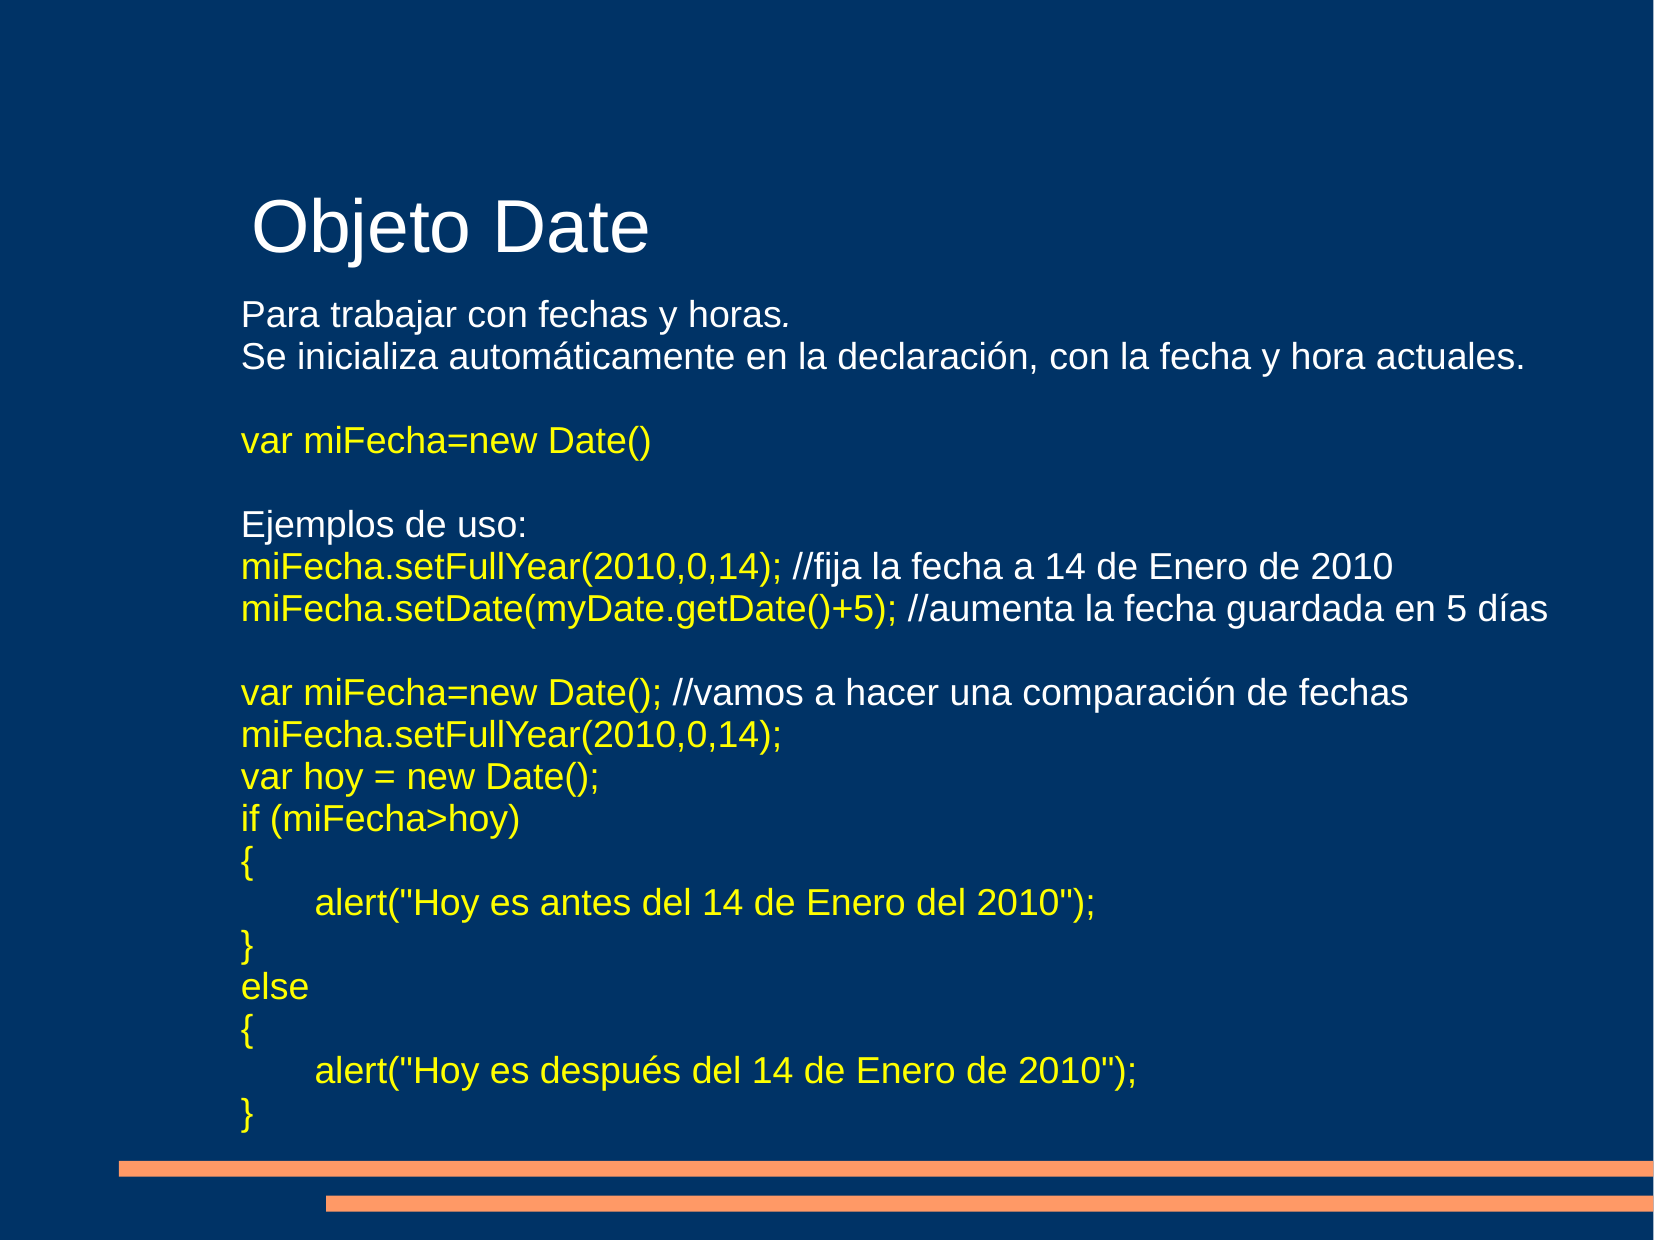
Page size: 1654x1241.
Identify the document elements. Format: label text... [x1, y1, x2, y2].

text_box Para trabajar con fechas y horas. Se inicializa automáticamente en la declaración, con la fecha y hora actuales. var miFecha=new Date() Ejemplos de uso: miFecha.setFullYear(2010,0,14); //fija la fecha a 14 de Enero de 2010 miFecha.setDate(myDate.getDate()+5); //aumenta la fecha guardada en 5 días var miFecha=new Date(); //vamos a hacer una comparación de fechas miFecha.setFullYear(2010,0,14); var hoy = new Date(); if (miFecha>hoy) { alert("Hoy es antes del 14 de Enero del 2010"); } else { alert("Hoy es después del 14 de Enero de 2010"); } [226, 286, 1617, 1183]
text_box Objeto Date [236, 177, 1595, 276]
